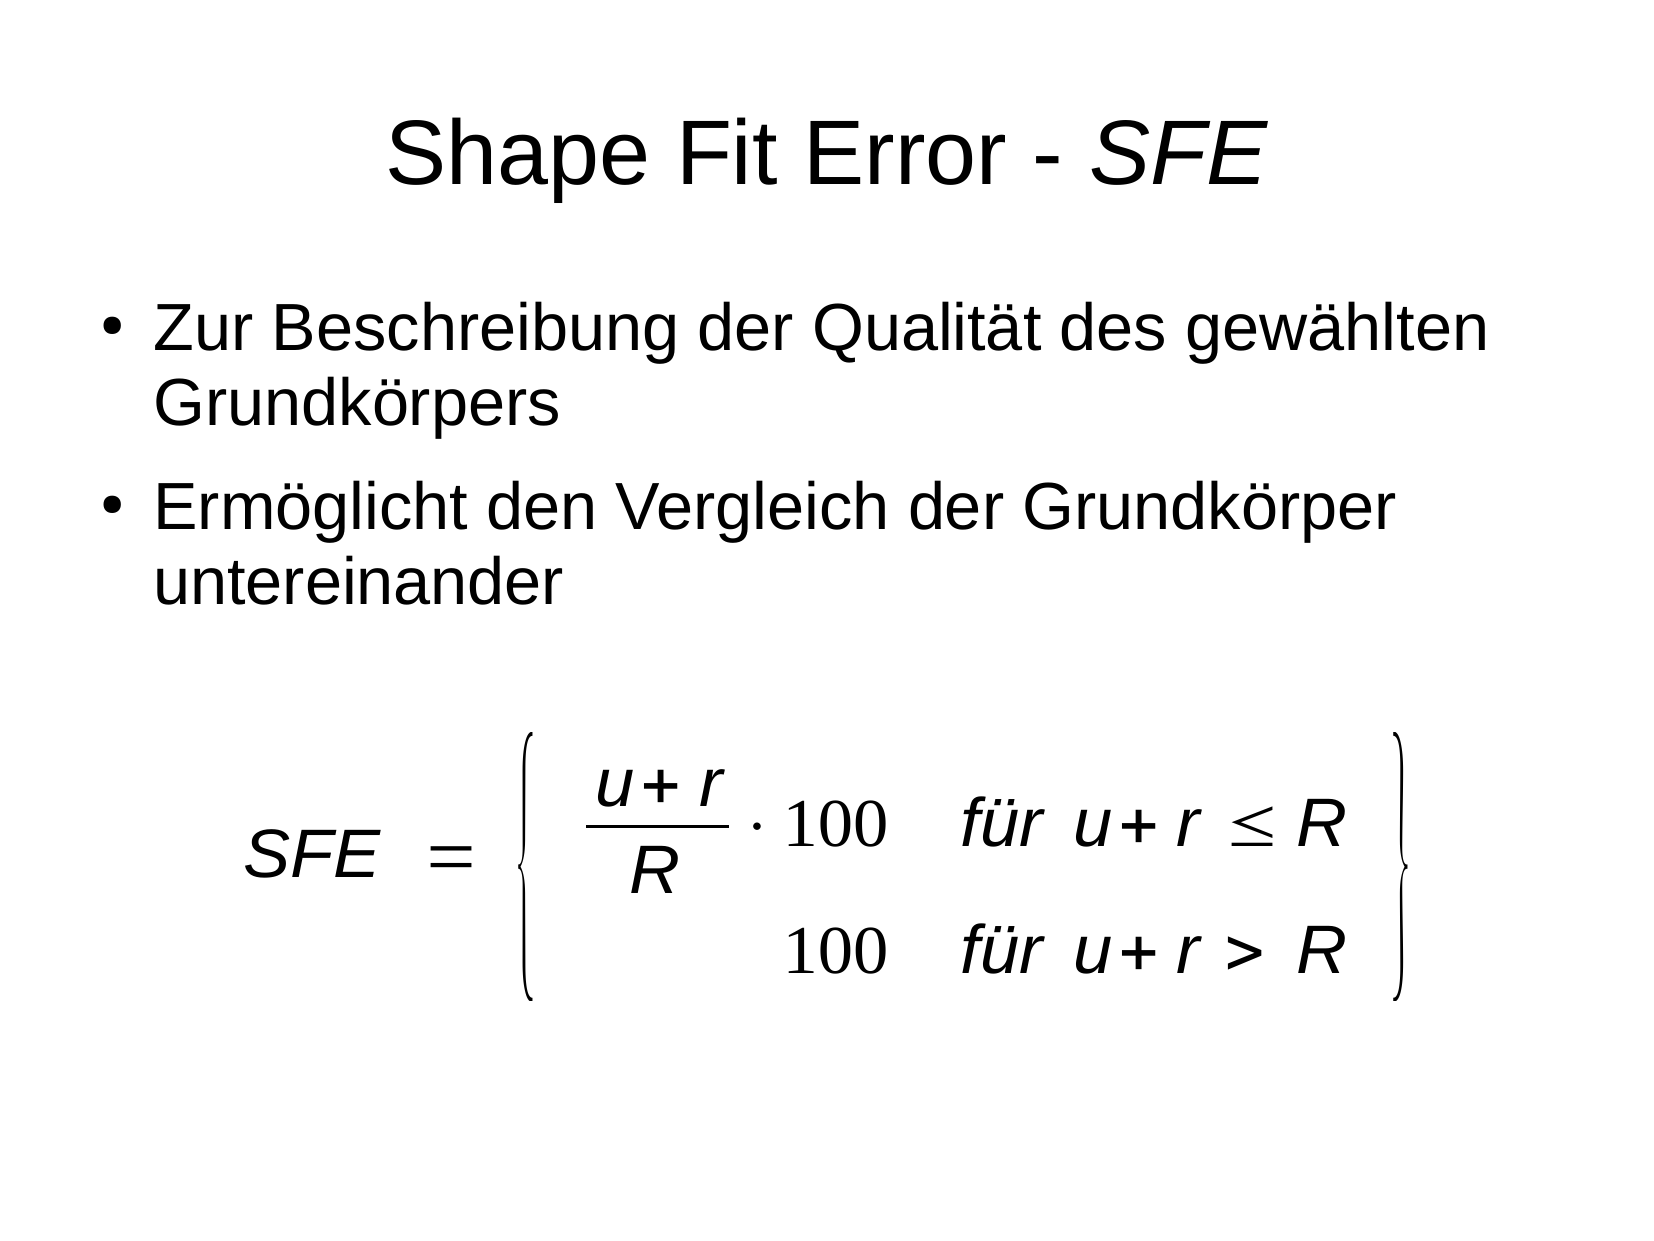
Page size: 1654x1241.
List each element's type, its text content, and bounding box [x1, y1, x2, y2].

title Shape Fit Error - SFE [82, 49, 1571, 257]
chart [237, 732, 1435, 1001]
list Zur Beschreibung der Qualität des gewählten Grundkörpers Ermöglicht den Vergleich der Grundkörper untereinander [82, 290, 1571, 681]
